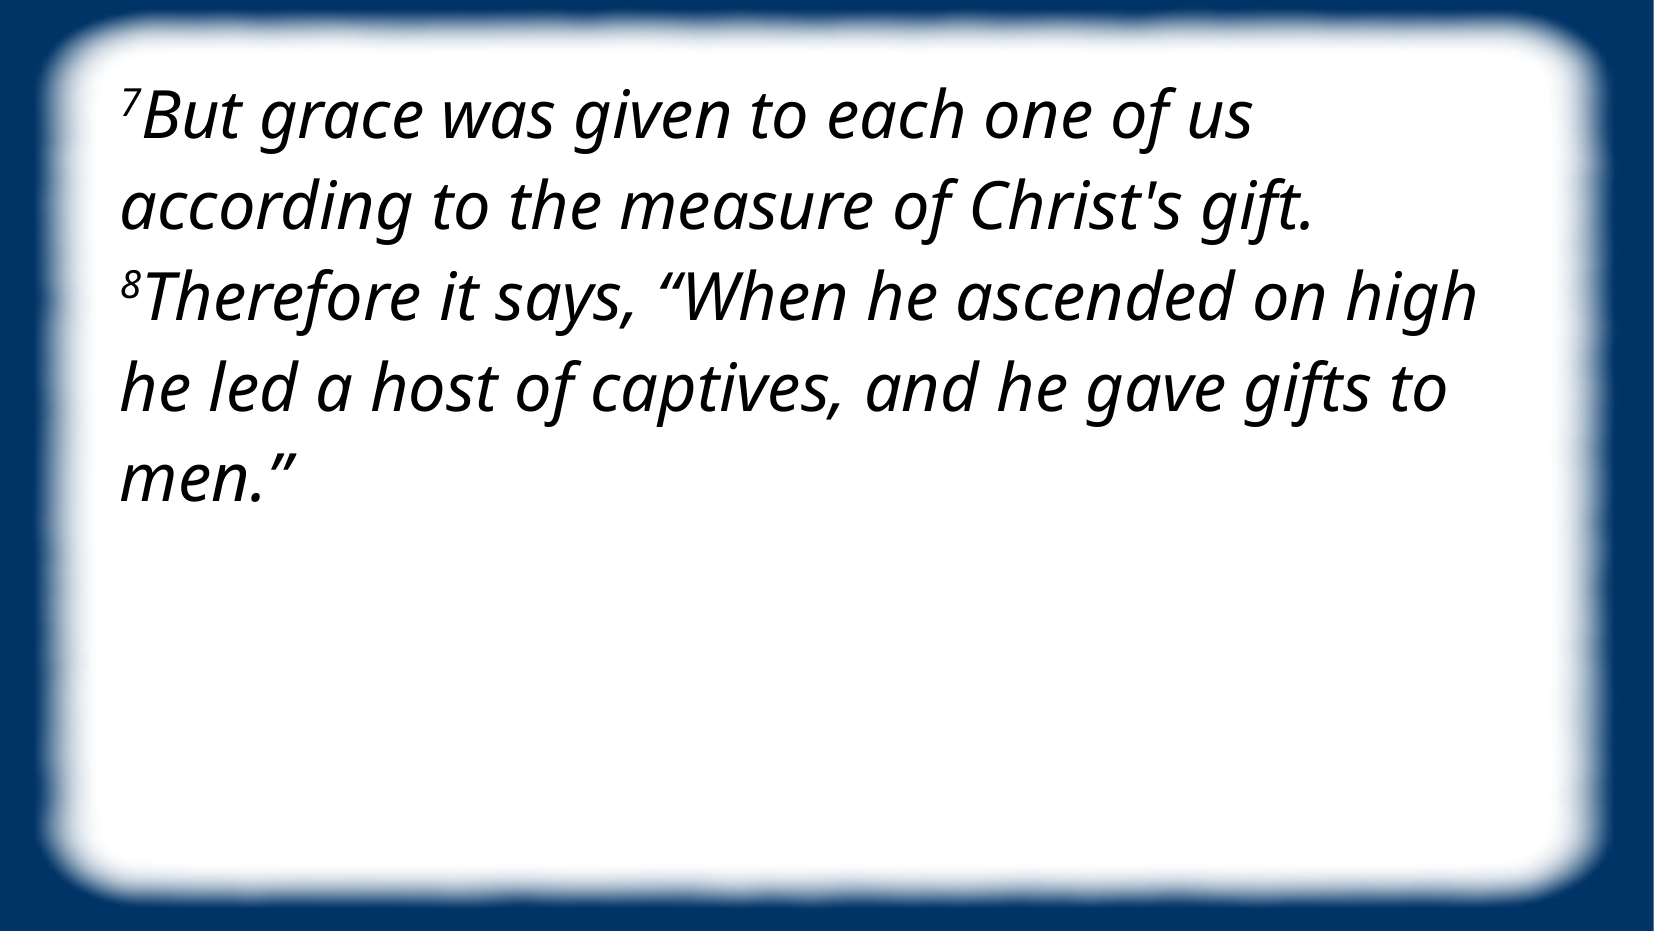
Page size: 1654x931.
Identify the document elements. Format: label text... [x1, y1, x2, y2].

picture [0, 0, 1654, 931]
text_box 7But grace was given to each one of us according to the measure of Christ's gift. 8Therefore it says, “When he ascended on high he led a host of captives, and he gave gifts to men.” [105, 60, 1546, 519]
